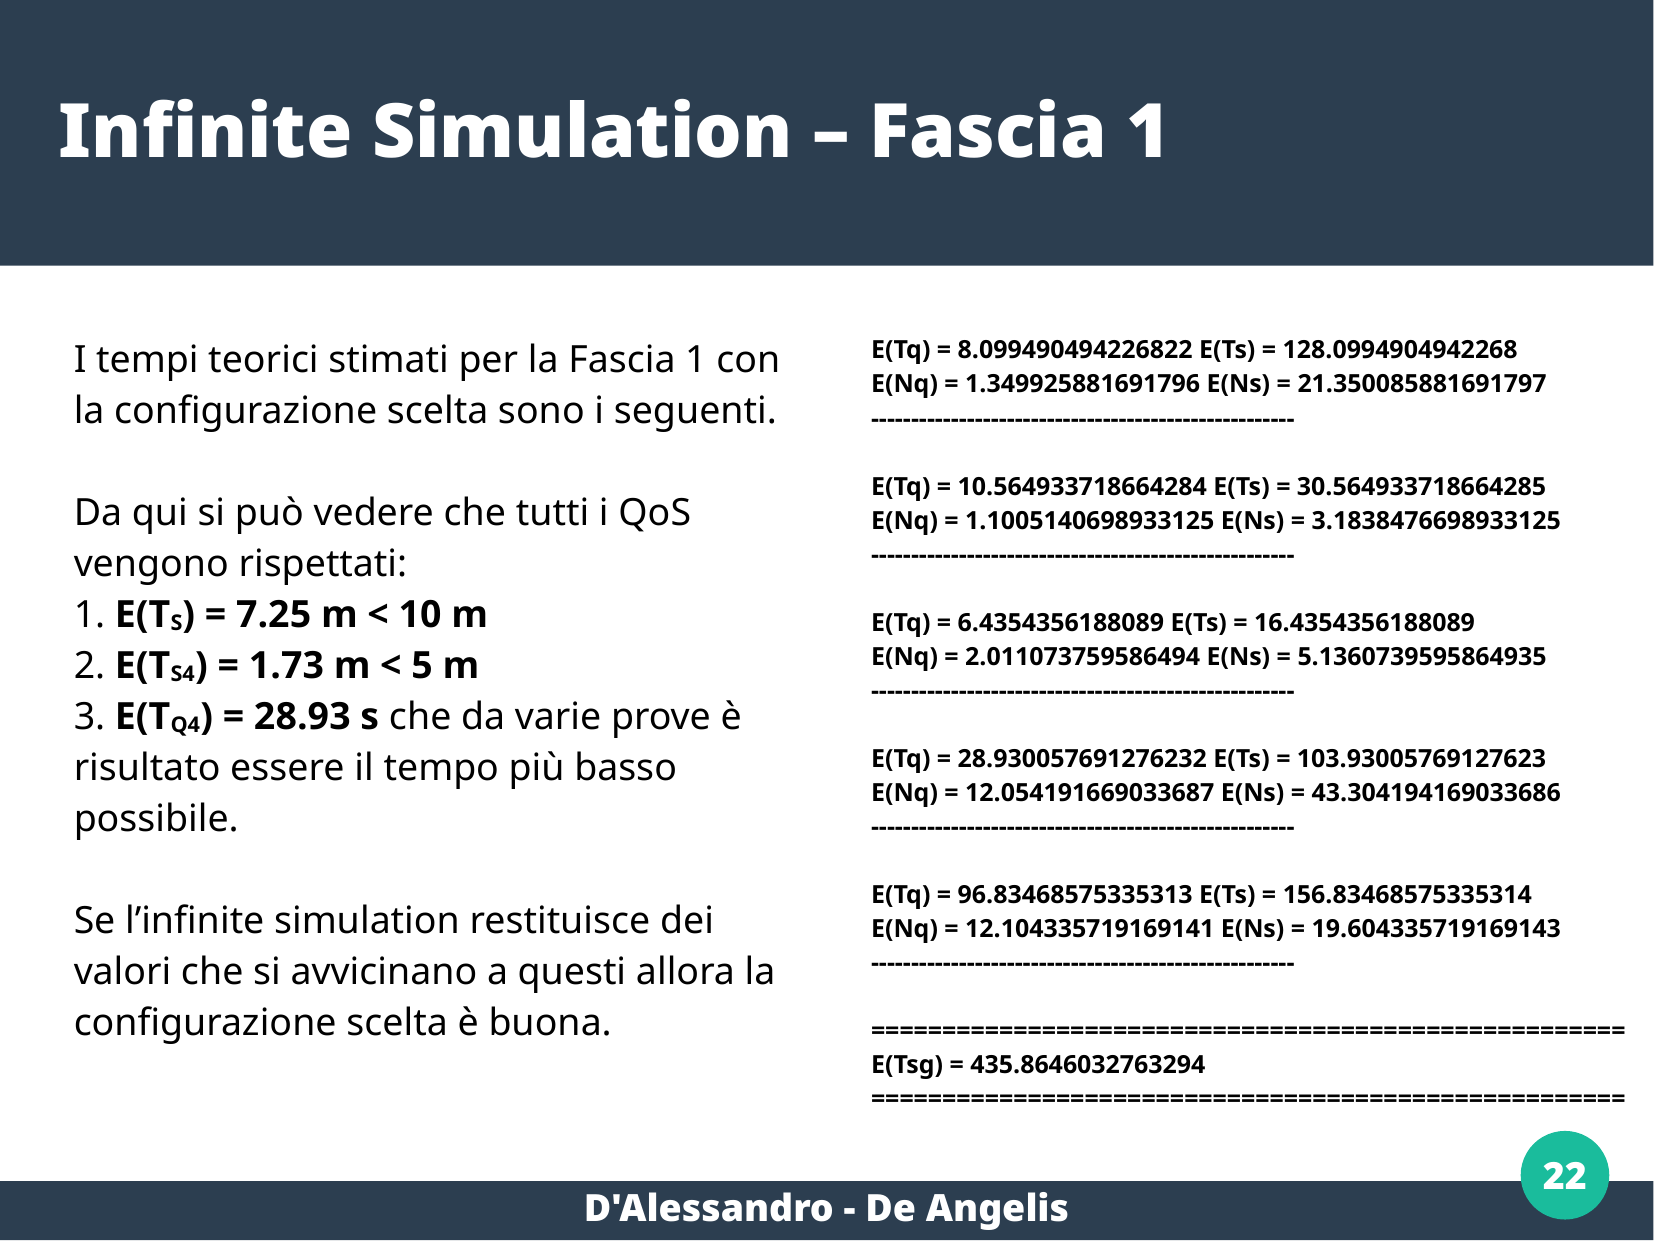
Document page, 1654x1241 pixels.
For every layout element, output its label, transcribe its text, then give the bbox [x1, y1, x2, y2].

title Infinite Simulation – Fascia 1 [59, 49, 1595, 207]
text_box E(Tq) = 8.099490494226822 E(Ts) = 128.0994904942268 E(Nq) = 1.349925881691796 E(Ns) = 21.350085881691797 ----------------------------------------------------- E(Tq) = 10.564933718664284 E(Ts) = 30.564933718664285 E(Nq) = 1.1005140698933125 E(Ns) = 3.1838476698933125 ----------------------------------------------------- E(Tq) = 6.4354356188089 E(Ts) = 16.4354356188089 E(Nq) = 2.011073759586494 E(Ns) = 5.1360739595864935 ----------------------------------------------------- E(Tq) = 28.930057691276232 E(Ts) = 103.93005769127623 E(Nq) = 12.054191669033687 E(Ns) = 43.304194169033686 ----------------------------------------------------- E(Tq) = 96.83468575335313 E(Ts) = 156.83468575335314 E(Nq) = 12.104335719169141 E(Ns) = 19.604335719169143 ----------------------------------------------------- ===================================================== E(Tsg) = 435.8646032763294 ===================================================== [856, 290, 1654, 1123]
text_box I tempi teorici stimati per la Fascia 1 con la configurazione scelta sono i seguenti. Da qui si può vedere che tutti i QoS vengono rispettati: 1. E(TS) = 7.25 m < 10 m 2. E(TS4) = 1.73 m < 5 m 3. E(TQ4) = 28.93 s che da varie prove è risultato essere il tempo più basso possibile. Se l’infinite simulation restituisce dei valori che si avvicinano a questi allora la configurazione scelta è buona. [59, 324, 798, 1054]
